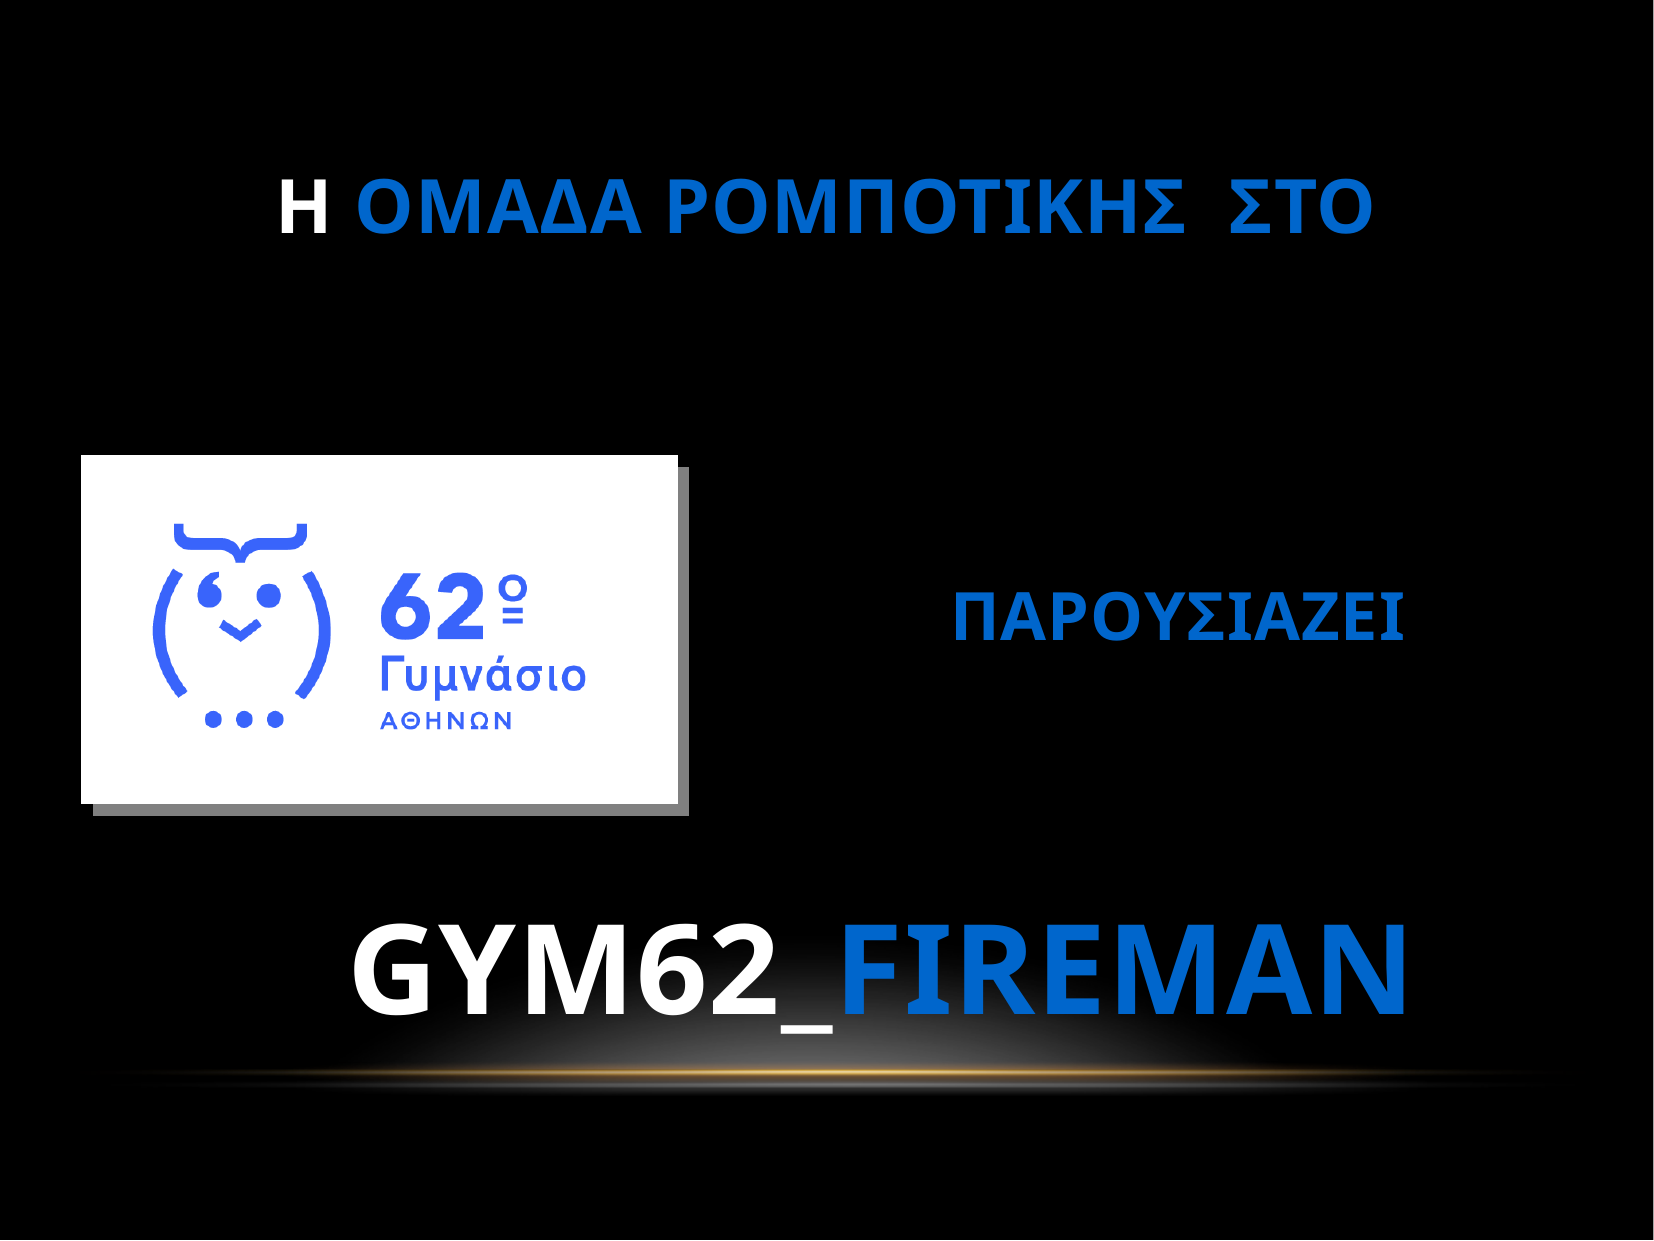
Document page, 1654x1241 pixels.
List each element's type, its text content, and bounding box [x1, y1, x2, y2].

text_box παρουσιαζει [854, 496, 1502, 662]
picture [0, 0, 1654, 1240]
text_box Gym62_FireMan [165, 840, 1599, 1048]
text_box η ομαδα ρομποτικησ στο [110, 49, 1544, 257]
